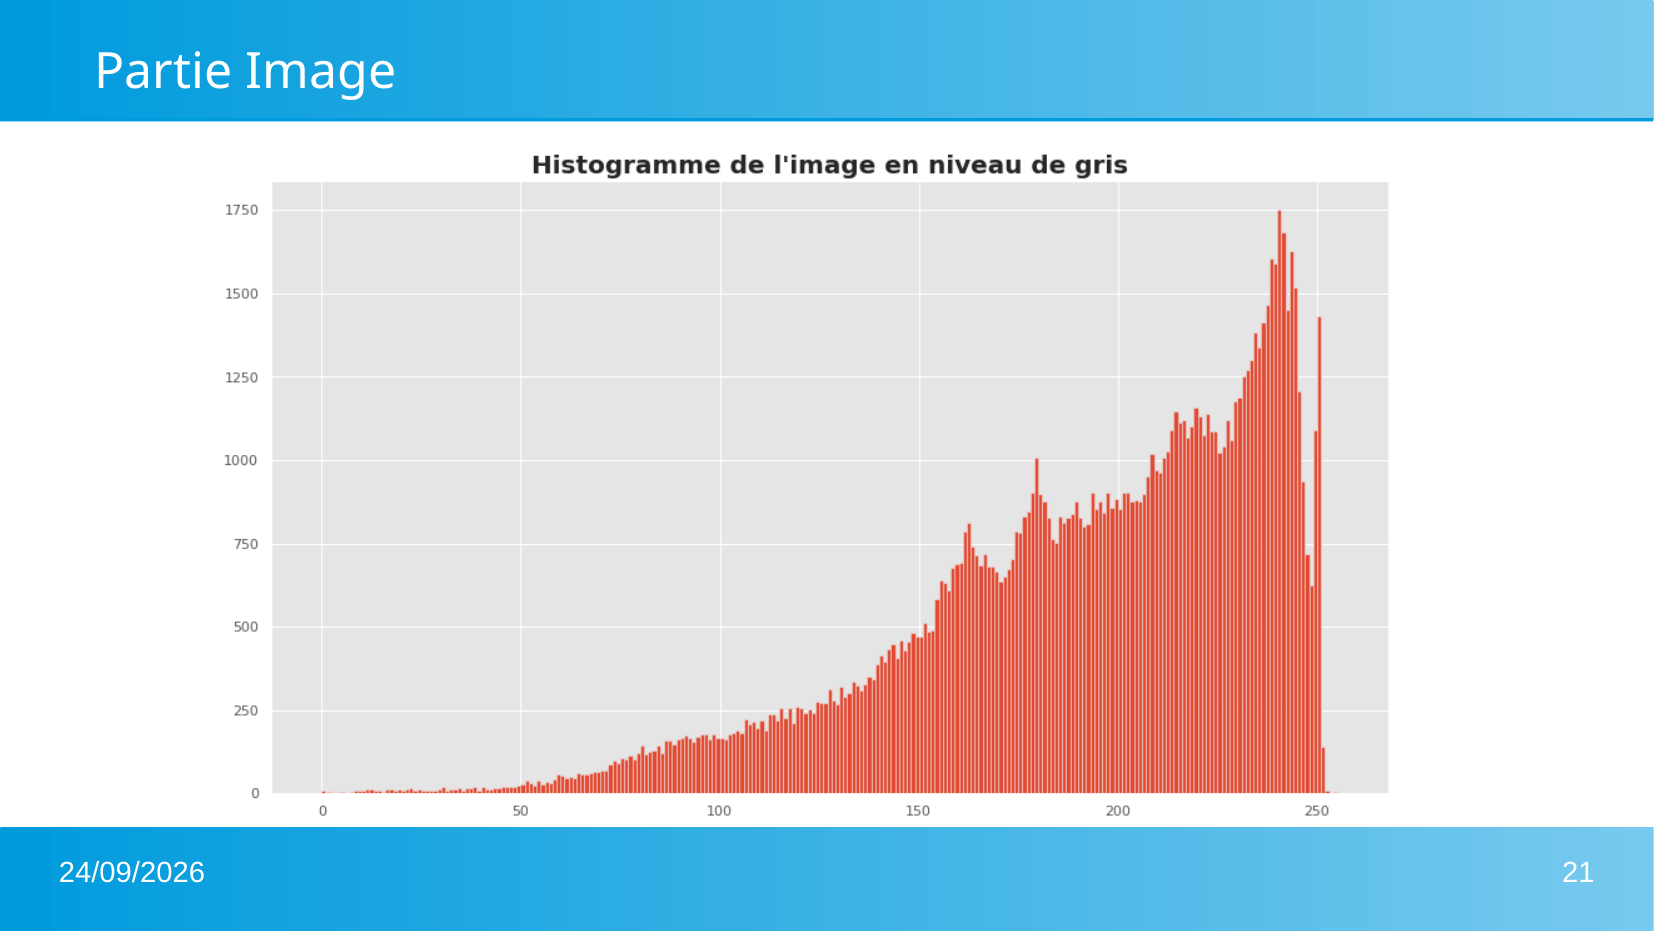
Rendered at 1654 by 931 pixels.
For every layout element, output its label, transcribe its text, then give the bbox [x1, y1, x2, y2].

title Partie Image [59, 29, 1595, 108]
picture [215, 146, 1396, 827]
